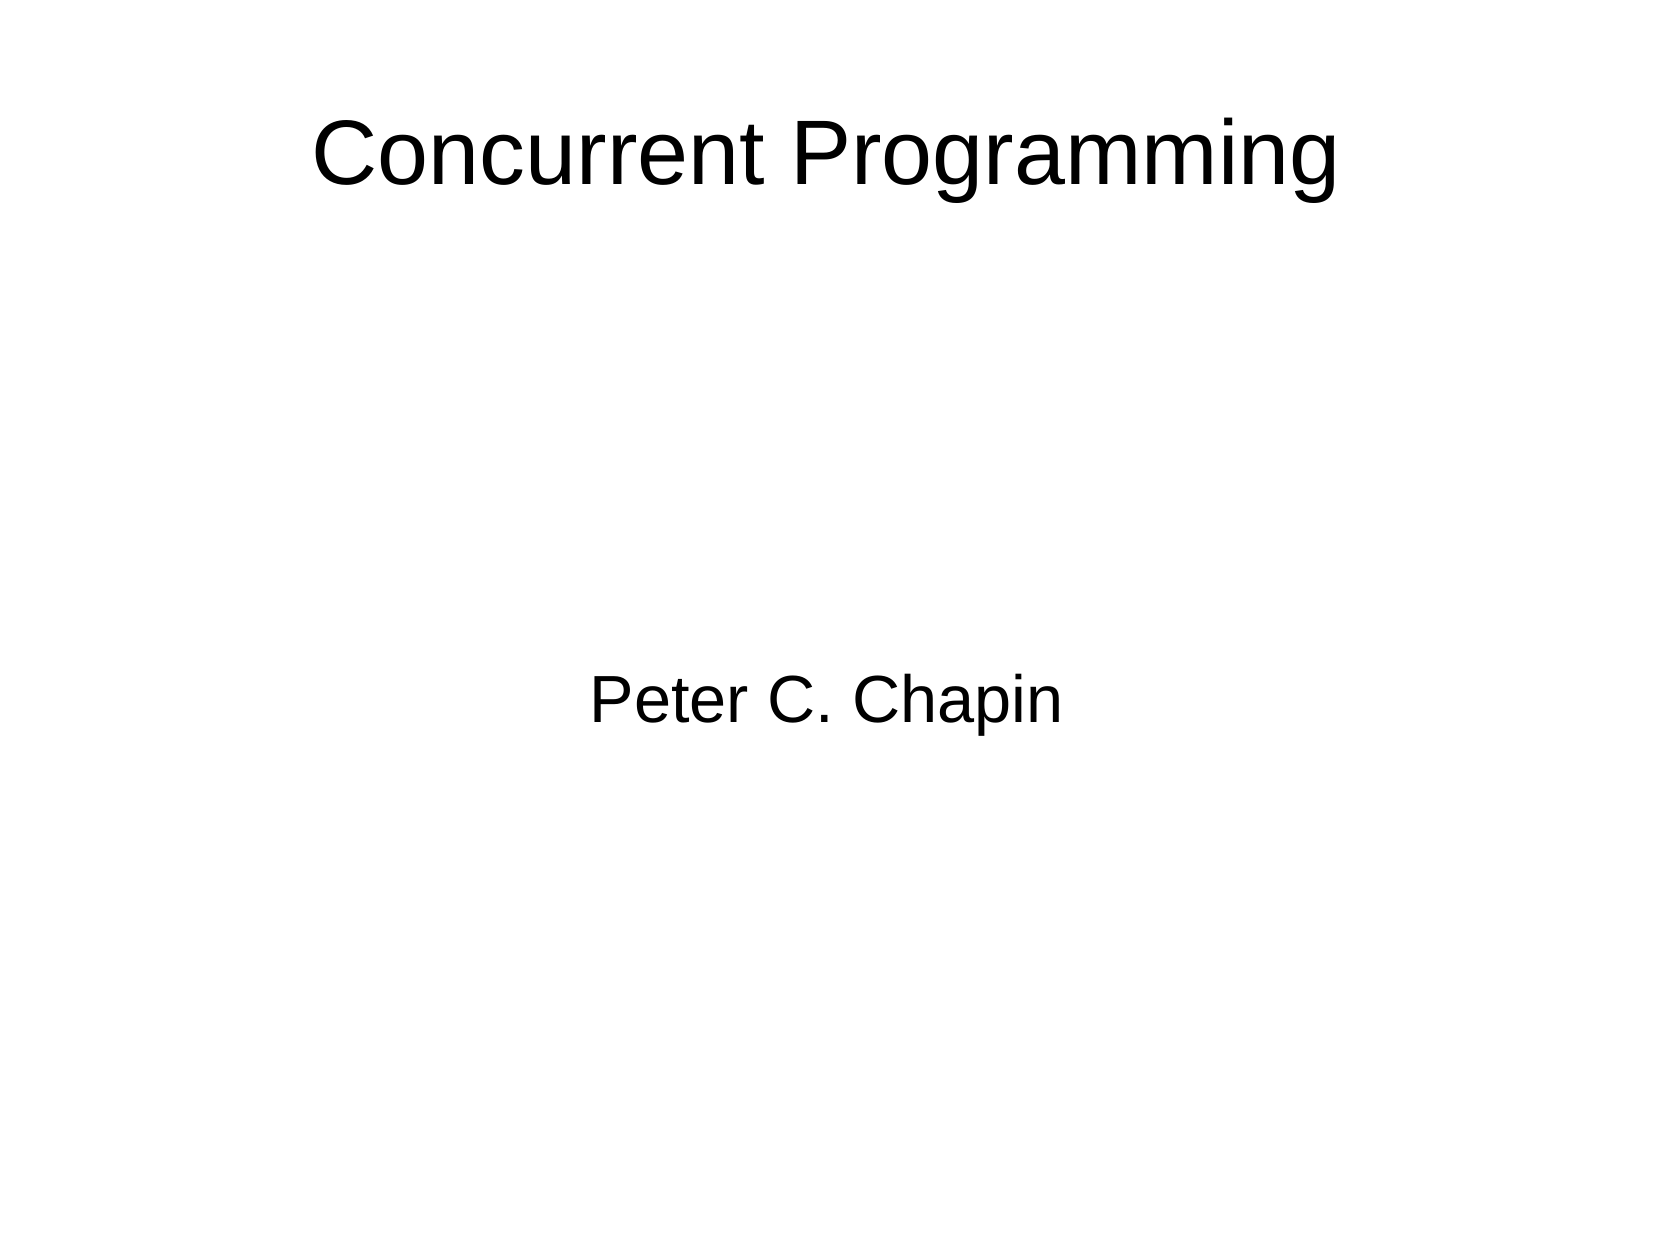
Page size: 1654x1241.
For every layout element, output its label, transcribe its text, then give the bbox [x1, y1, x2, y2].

title Concurrent Programming [82, 56, 1571, 250]
subtitle Peter C. Chapin [82, 297, 1571, 1102]
